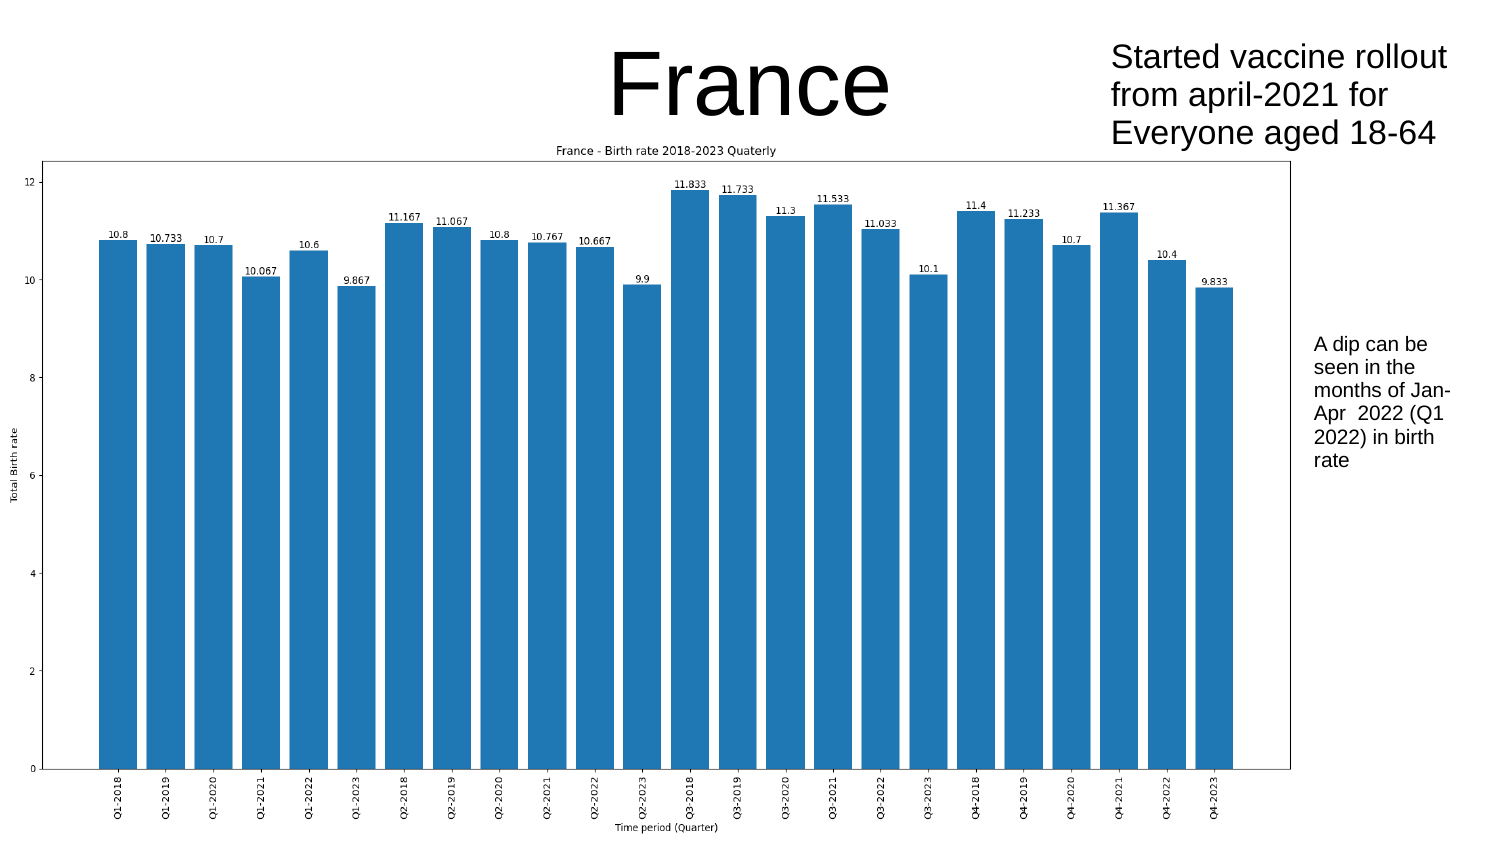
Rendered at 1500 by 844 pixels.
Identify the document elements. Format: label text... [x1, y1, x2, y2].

title France [75, 32, 1096, 136]
text_box A dip can be seen in the months of Jan-Apr 2022 (Q1 2022) in birth rate [1299, 324, 1477, 502]
picture [0, 135, 1300, 844]
text_box Started vaccine rollout from april-2021 for Everyone aged 18-64 [1096, 30, 1477, 160]
